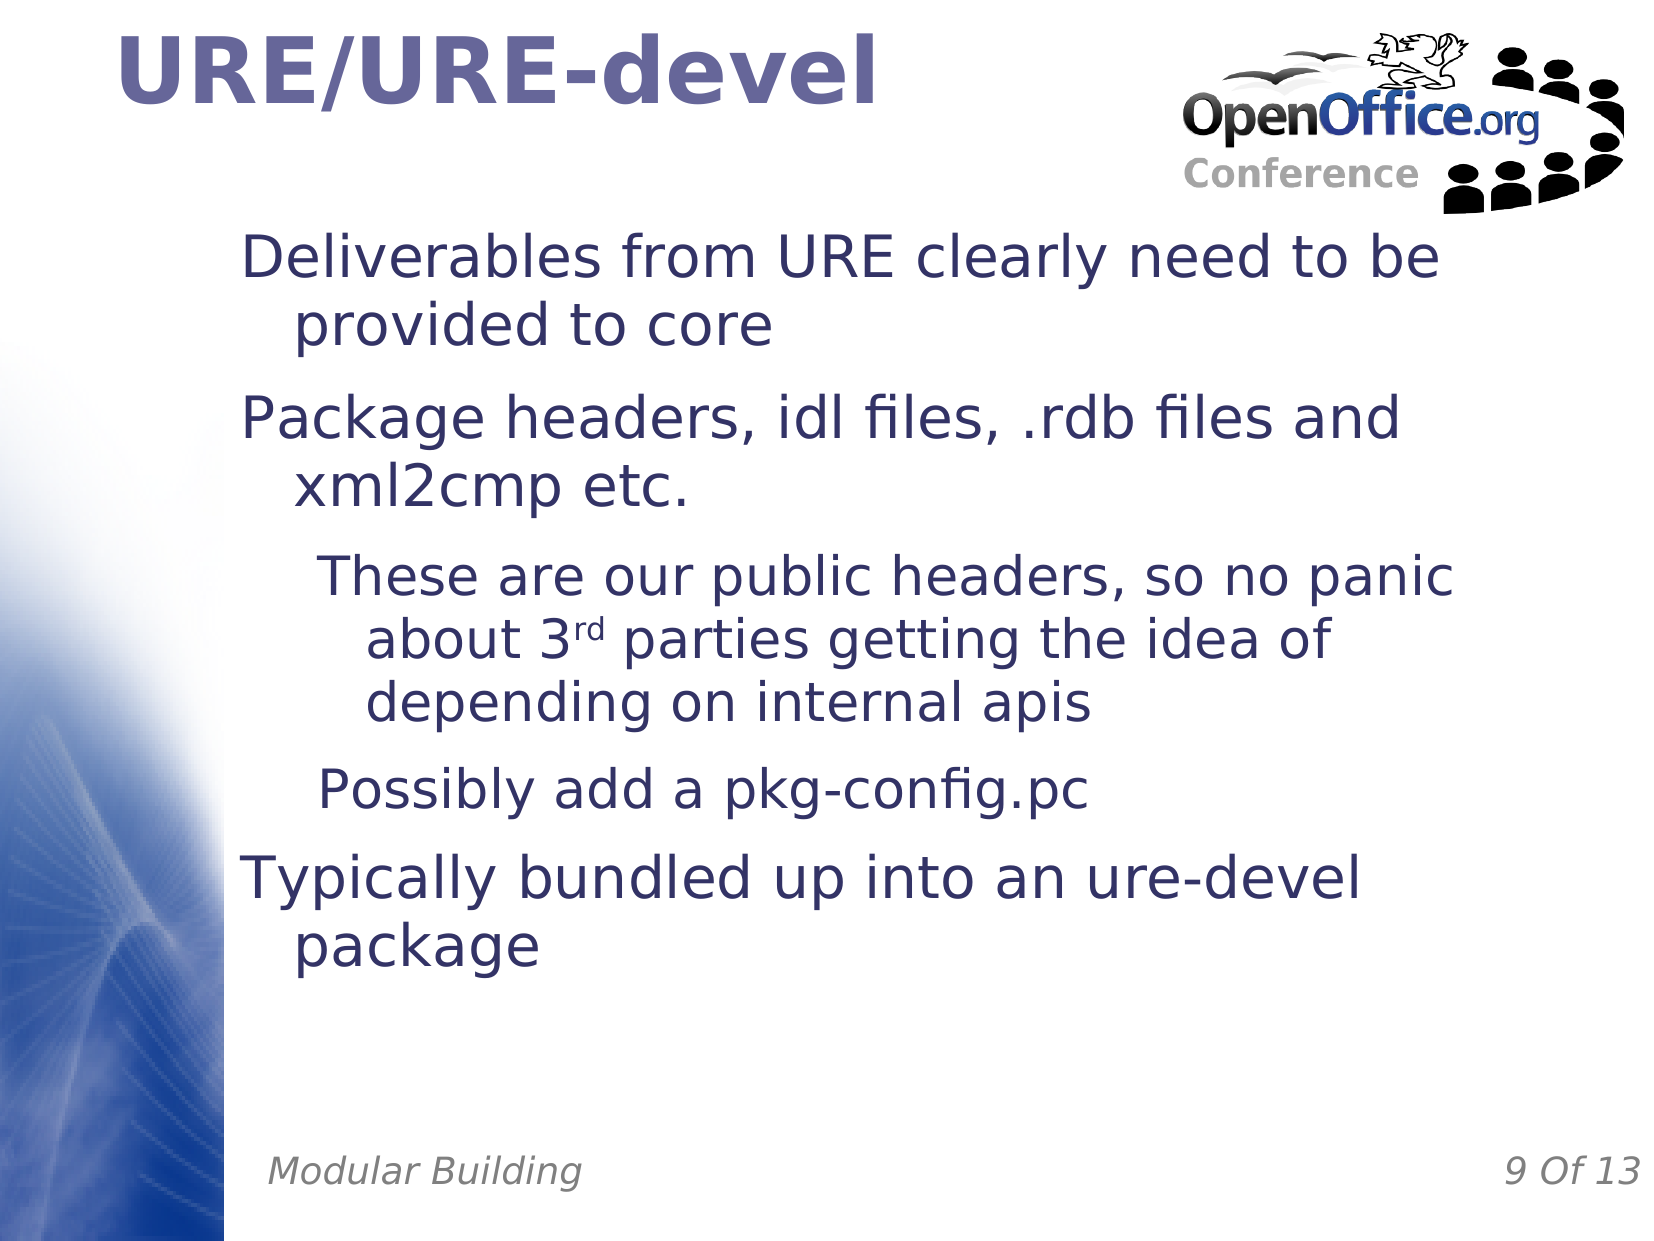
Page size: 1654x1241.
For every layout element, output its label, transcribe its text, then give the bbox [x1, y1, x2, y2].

picture [1183, 33, 1624, 214]
picture [0, 0, 224, 1241]
title URE/URE-devel [24, 18, 987, 126]
list Deliverables from URE clearly need to be provided to core Package headers, idl files, .rdb files and xml2cmp etc. These are our public headers, so no panic about 3rd parties getting the idea of depending on internal apis Possibly add a pkg-config.pc Typically bundled up into an ure-devel package [223, 223, 1619, 1118]
